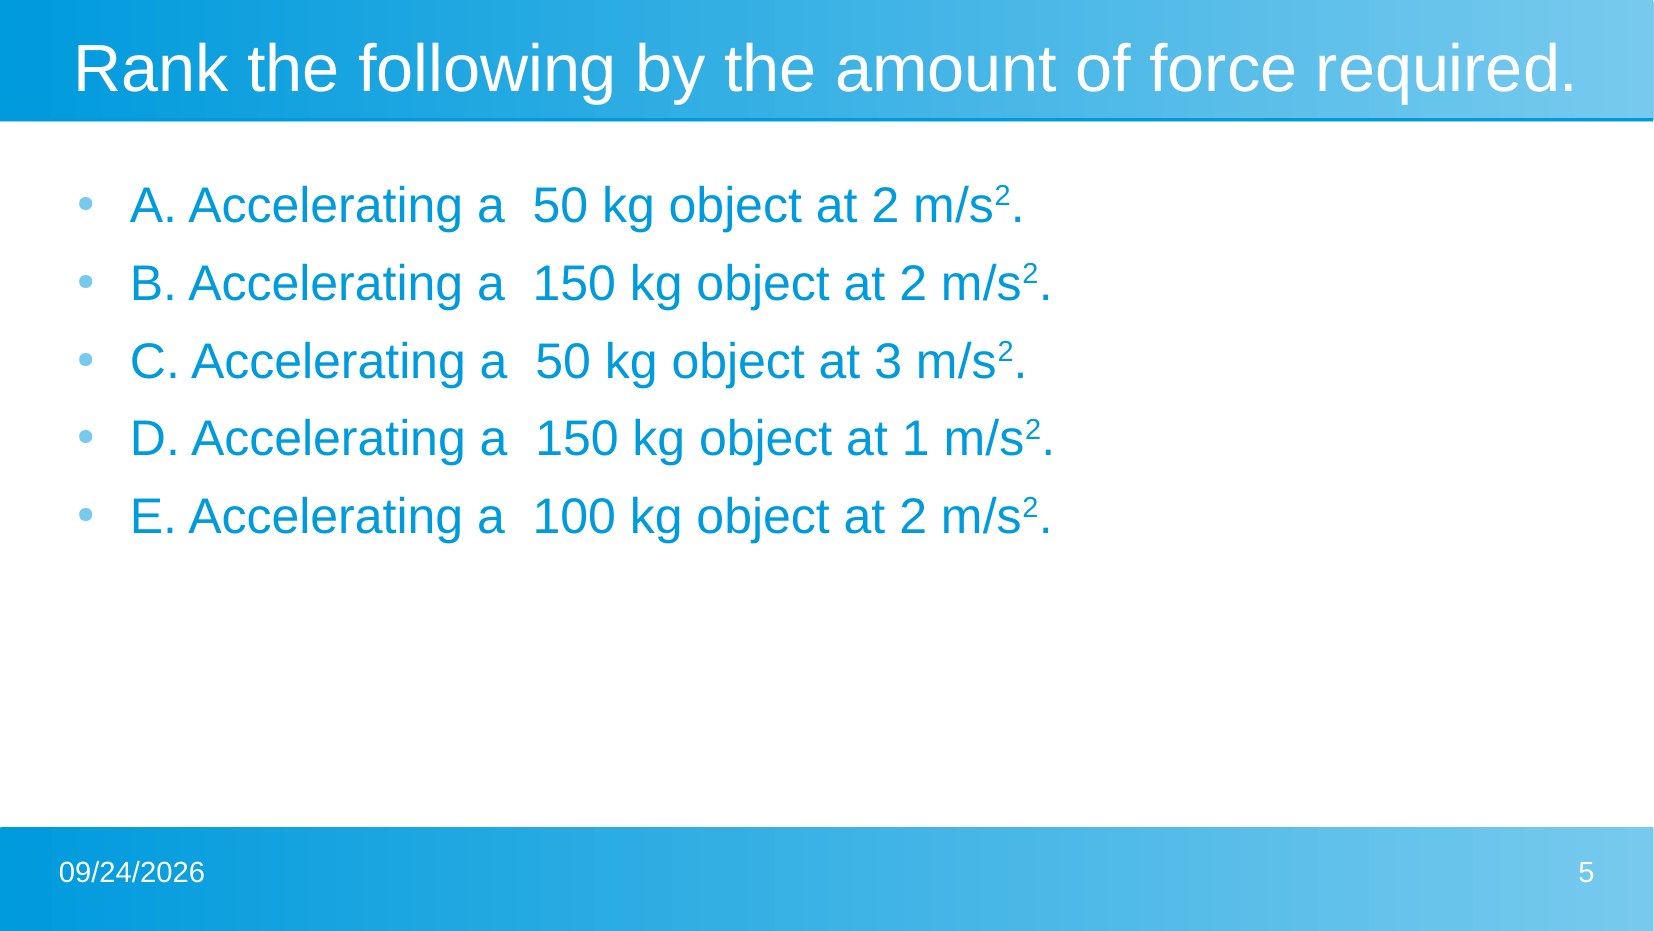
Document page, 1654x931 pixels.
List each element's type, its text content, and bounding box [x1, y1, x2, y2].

title Rank the following by the amount of force required. [59, 29, 1595, 108]
list A. Accelerating a 50 kg object at 2 m/s2. B. Accelerating a 150 kg object at 2 m/s2. C. Accelerating a 50 kg object at 3 m/s2. D. Accelerating a 150 kg object at 1 m/s2. E. Accelerating a 100 kg object at 2 m/s2. [59, 177, 1595, 768]
